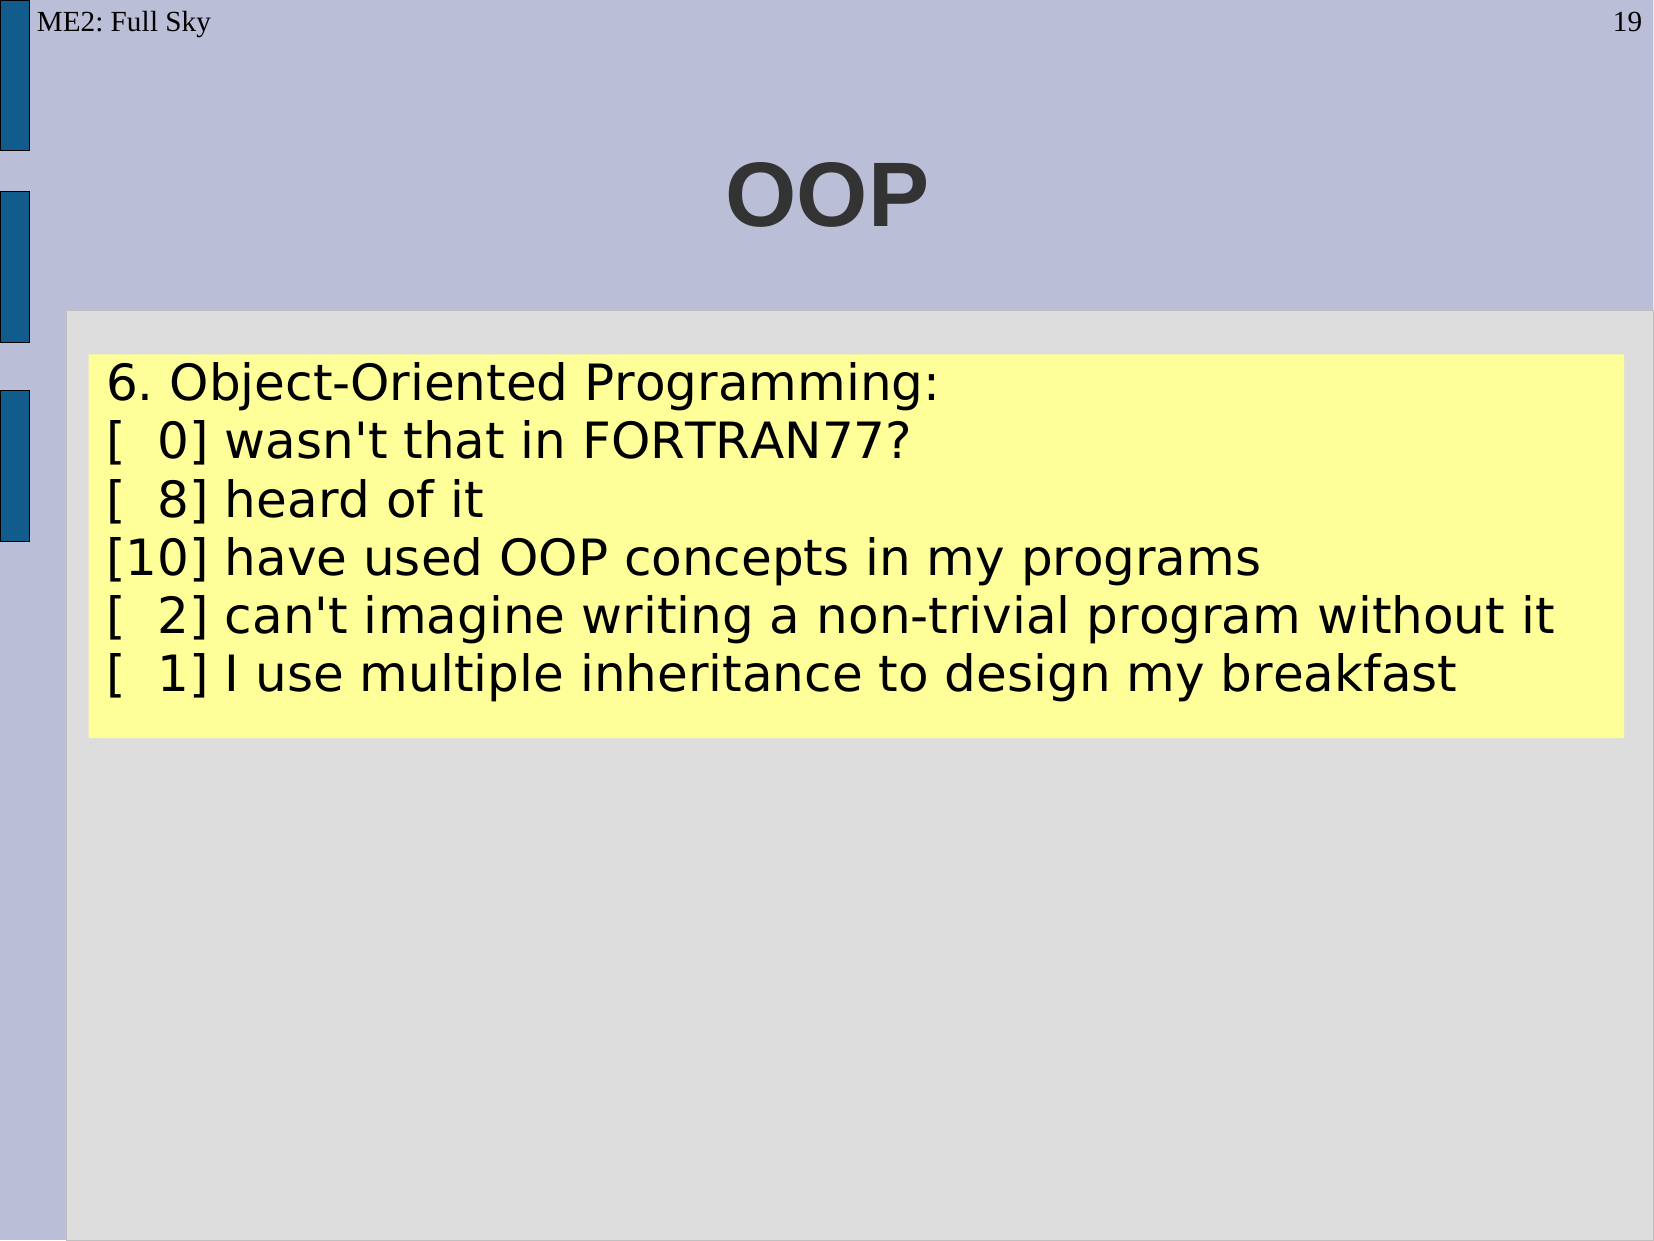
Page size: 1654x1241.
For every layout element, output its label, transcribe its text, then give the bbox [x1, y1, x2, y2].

title OOP [121, 91, 1534, 299]
list 6. Object-Oriented Programming: [ 0] wasn't that in FORTRAN77? [ 8] heard of it [10] have used OOP concepts in my programs [ 2] can't imagine writing a non-trivial program without it [ 1] I use multiple inheritance to design my breakfast [88, 354, 1625, 739]
